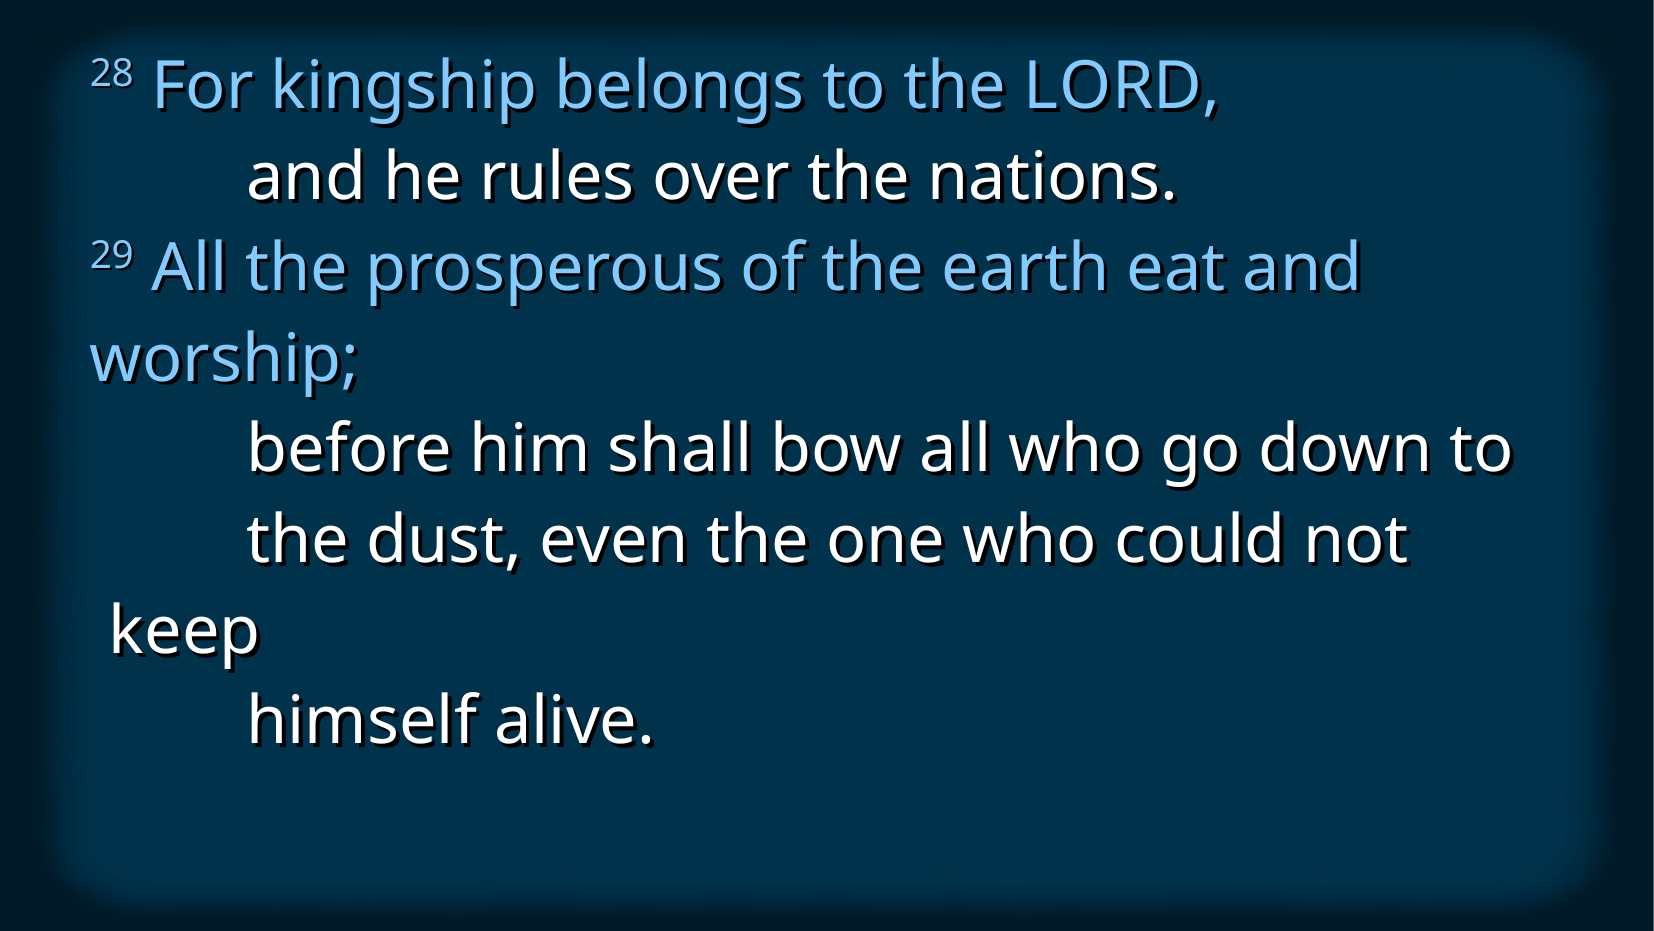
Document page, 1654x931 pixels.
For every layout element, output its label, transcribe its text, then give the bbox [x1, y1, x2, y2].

text_box 28 For kingship belongs to the LORD, and he rules over the nations. 29 All the prosperous of the earth eat and worship; before him shall bow all who go down to the dust, even the one who could not keep himself alive. [75, 30, 1576, 578]
picture [0, 0, 1654, 931]
